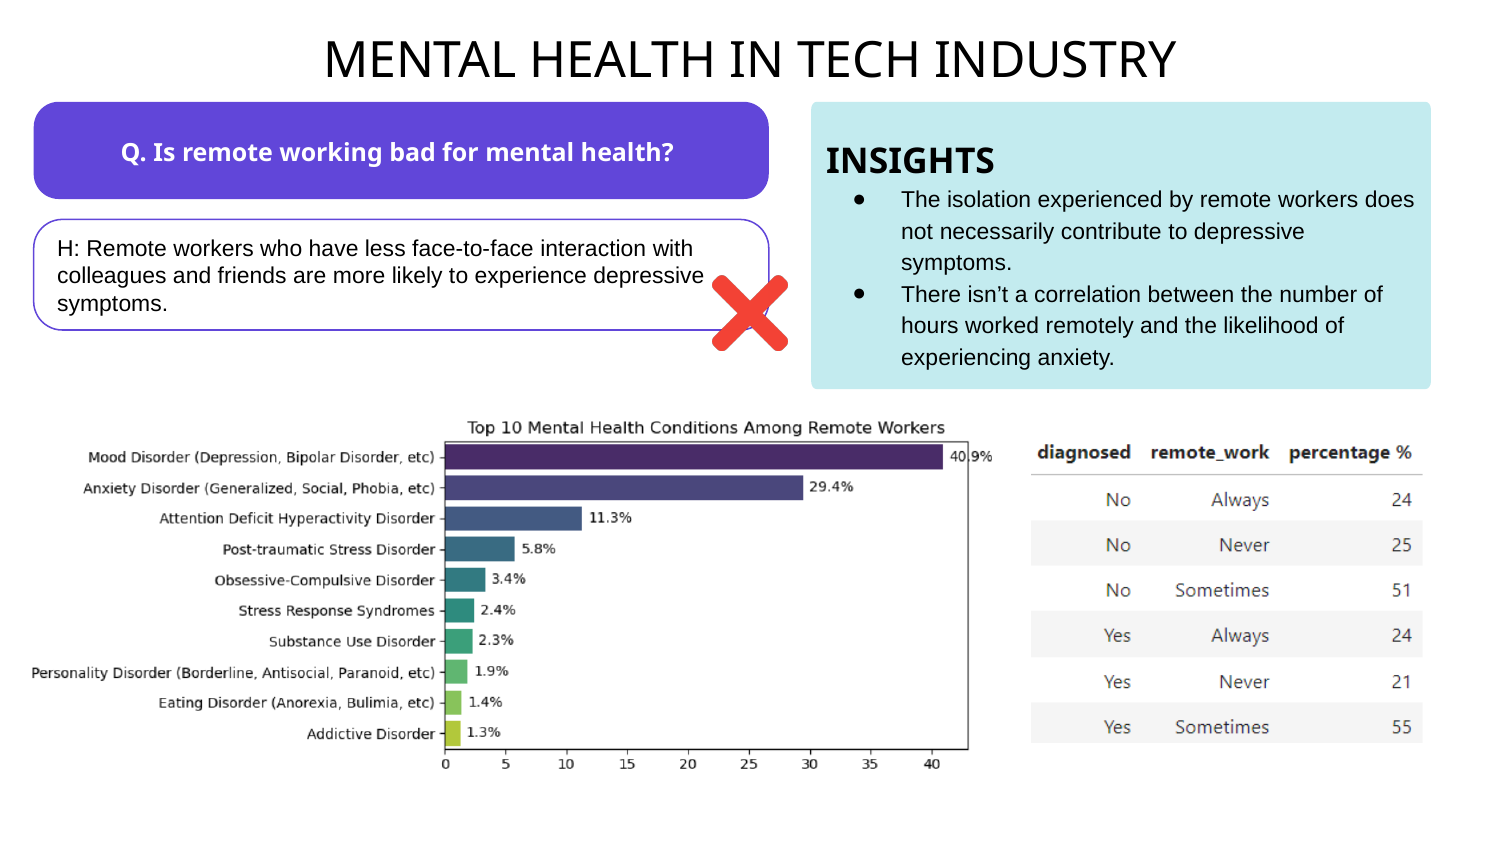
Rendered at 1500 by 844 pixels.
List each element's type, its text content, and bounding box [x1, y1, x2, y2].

title MENTAL HEALTH IN TECH INDUSTRY [75, 30, 1425, 85]
text_box INSIGHTS The isolation experienced by remote workers does not necessarily contribute to depressive symptoms. There isn’t a correlation between the number of hours worked remotely and the likelihood of experiencing anxiety. [811, 101, 1431, 390]
picture [1031, 436, 1431, 743]
picture [24, 414, 992, 776]
picture [712, 275, 788, 351]
text_box Q. Is remote working bad for mental health? [33, 101, 769, 200]
text_box H: Remote workers who have less face-to-face interaction with colleagues and friends are more likely to experience depressive symptoms. [33, 219, 769, 331]
